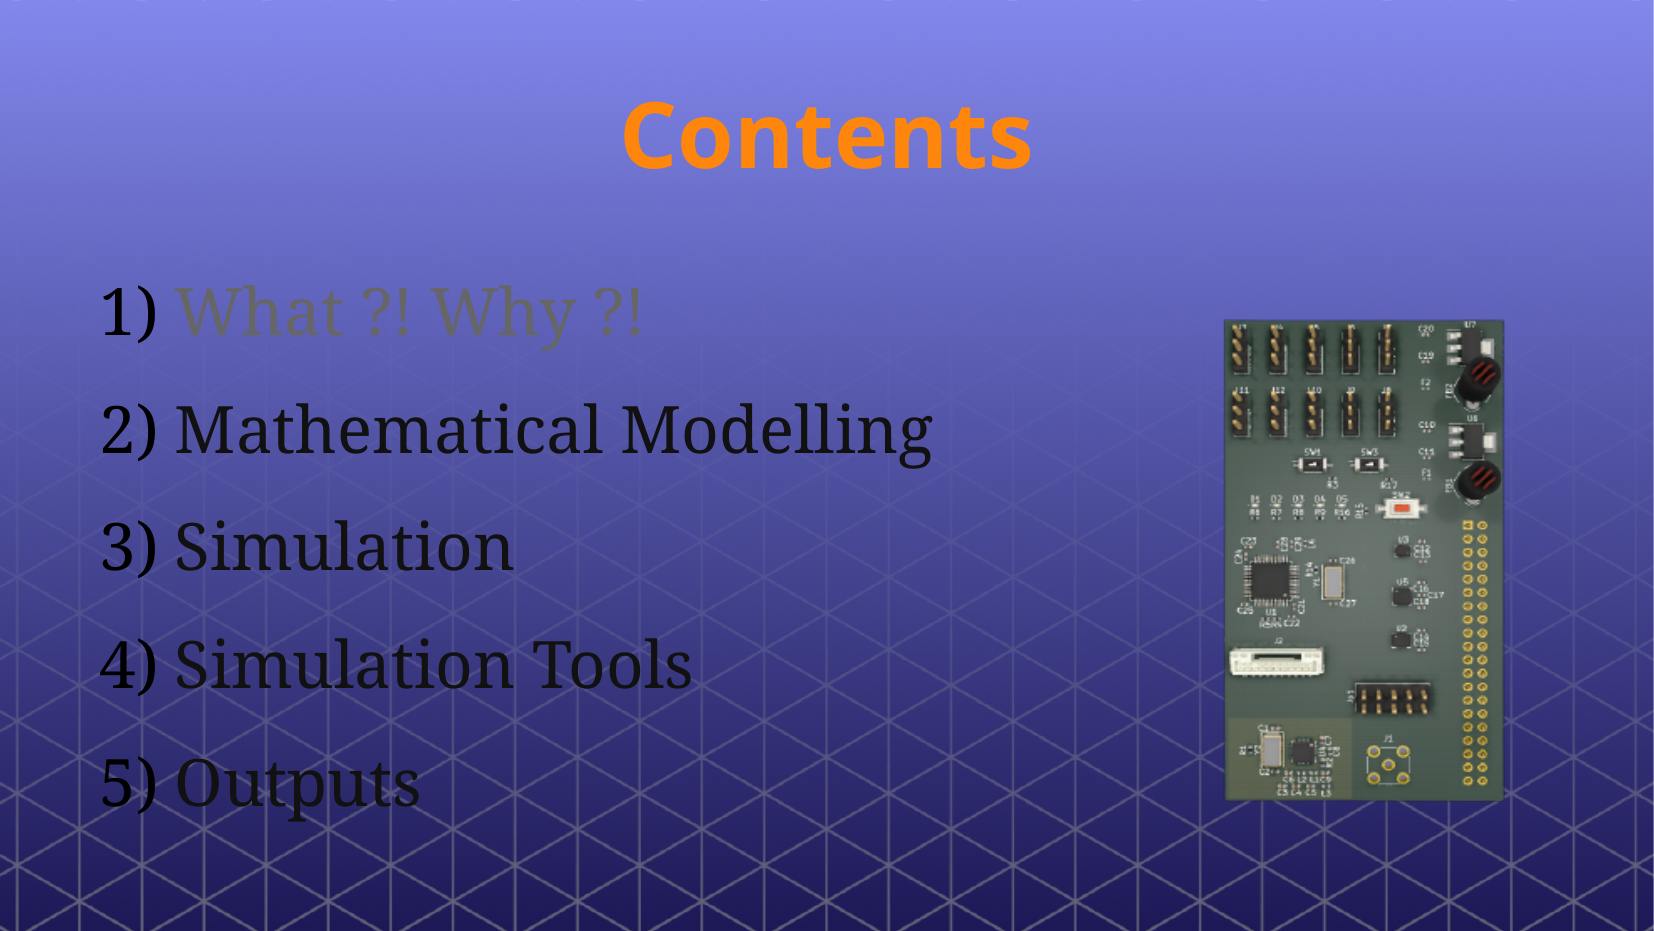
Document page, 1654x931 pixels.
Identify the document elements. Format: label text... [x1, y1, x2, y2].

list What ?! Why ?! Mathematical Modelling Simulation Simulation Tools Outputs [82, 265, 1571, 827]
picture [0, 0, 1654, 931]
title Contents [82, 29, 1571, 237]
